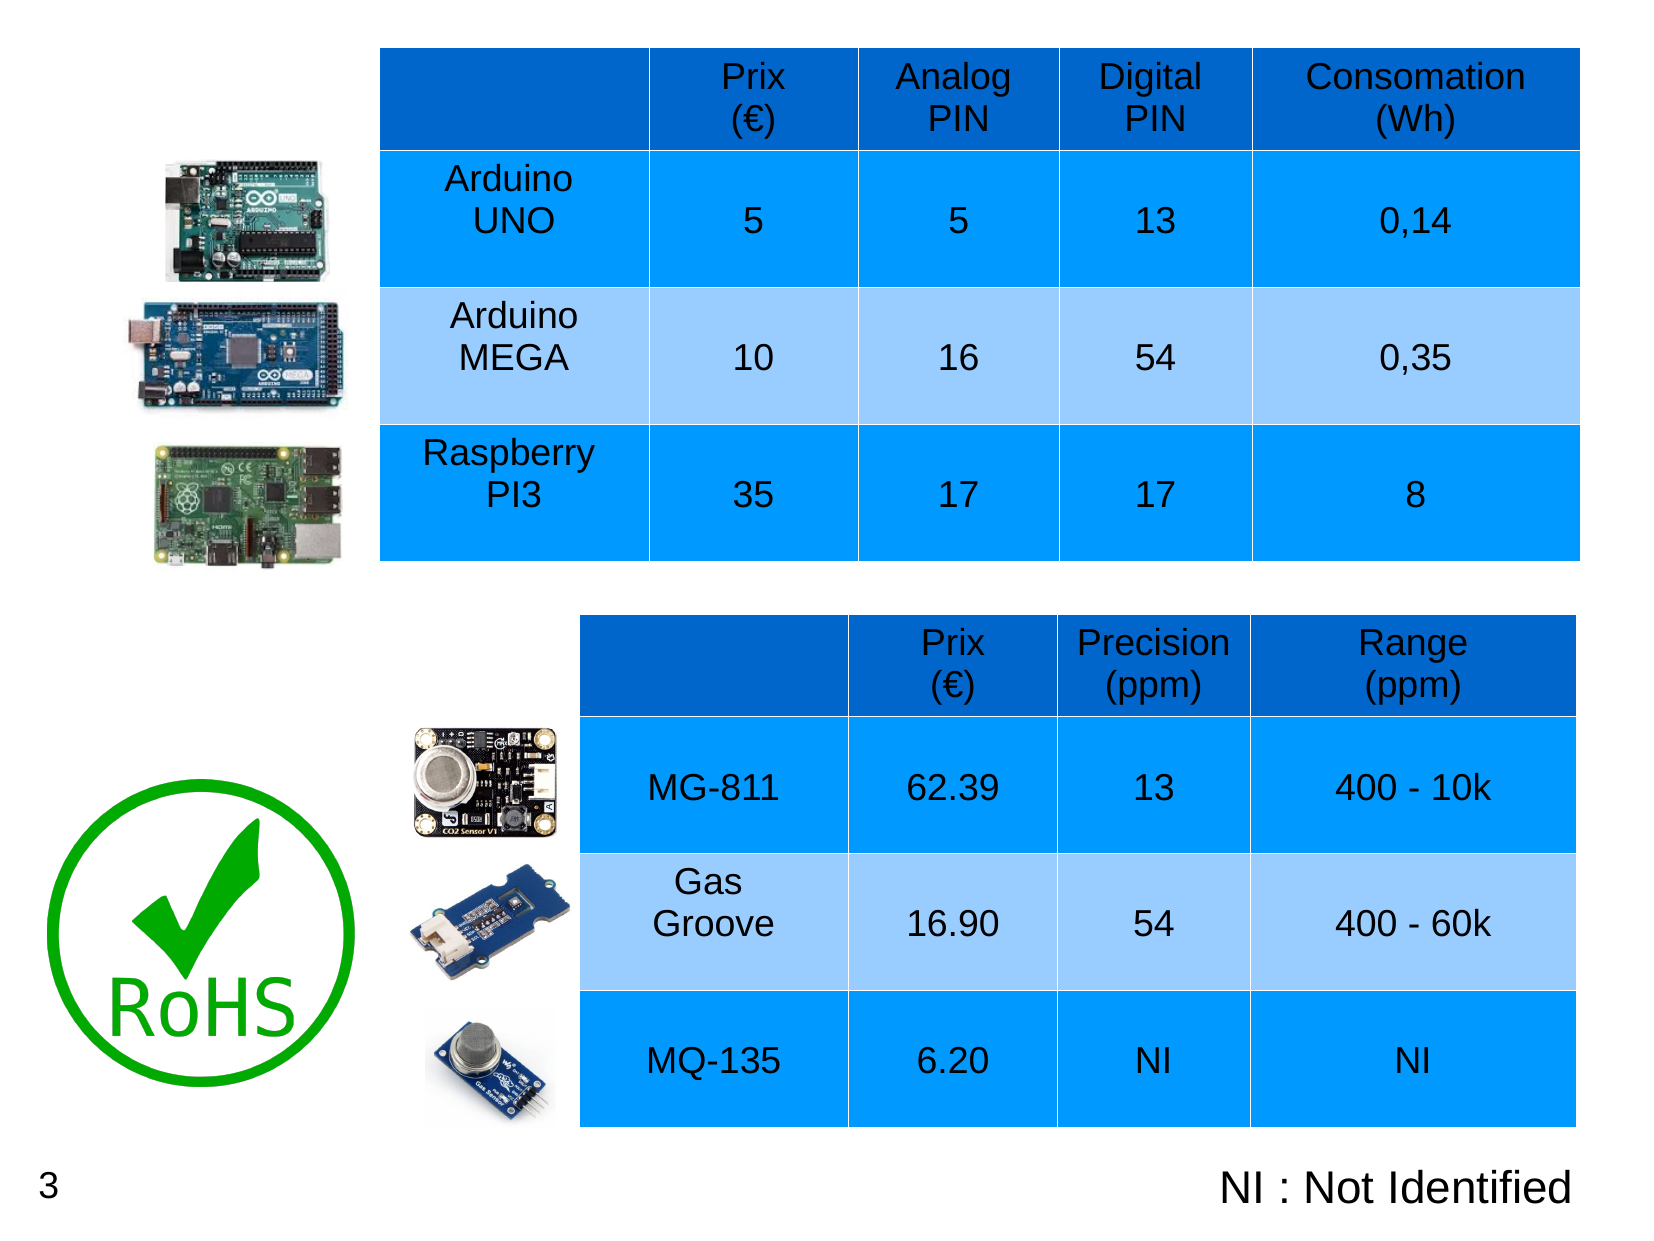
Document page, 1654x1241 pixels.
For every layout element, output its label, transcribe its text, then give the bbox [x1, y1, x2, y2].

picture [425, 1009, 556, 1128]
table_cell 5 [650, 151, 858, 287]
table_cell 13 [1058, 717, 1250, 853]
table_cell 35 [650, 425, 858, 561]
table_cell 6.20 [849, 991, 1057, 1127]
table_cell MQ-135 [580, 991, 848, 1127]
table_cell 17 [859, 425, 1059, 561]
picture [401, 844, 579, 990]
table_cell MG-811 [580, 717, 848, 853]
table_cell 62.39 [849, 717, 1057, 853]
table_header Prix (€) [650, 48, 858, 150]
table_cell 400 - 10k [1251, 717, 1576, 853]
picture [165, 159, 331, 282]
table_cell NI [1058, 991, 1250, 1127]
table_cell 400 - 60k [1251, 854, 1576, 990]
table_header Analog PIN [859, 48, 1059, 150]
table_header [580, 615, 848, 716]
picture [118, 289, 355, 420]
table_cell 8 [1253, 425, 1580, 561]
table_cell 16 [859, 288, 1059, 424]
table_header Precision (ppm) [1058, 615, 1250, 716]
table_cell Arduino UNO [380, 151, 649, 287]
table_header Prix (€) [849, 615, 1057, 716]
picture [413, 726, 560, 839]
table_cell 0,35 [1253, 288, 1580, 424]
table_cell 54 [1060, 288, 1252, 424]
table_cell 5 [859, 151, 1059, 287]
table_cell NI [1251, 991, 1576, 1127]
table_cell 16.90 [849, 854, 1057, 990]
table_header Consomation (Wh) [1253, 48, 1580, 150]
table_header Range (ppm) [1251, 615, 1576, 716]
picture [47, 779, 355, 1087]
table_cell 10 [650, 288, 858, 424]
text_box NI : Not Identified [1204, 1150, 1595, 1221]
table_cell 0,14 [1253, 151, 1580, 287]
table_cell 54 [1058, 854, 1250, 990]
table_cell 13 [1060, 151, 1252, 287]
table_cell Raspberry PI3 [380, 425, 649, 561]
table_header Digital PIN [1060, 48, 1252, 150]
table_cell 17 [1060, 425, 1252, 561]
text_box 3 [23, 1157, 130, 1218]
table_cell Arduino MEGA [380, 288, 649, 424]
picture [153, 442, 343, 573]
table_cell Gas Groove [580, 854, 848, 990]
table_header [380, 48, 649, 150]
